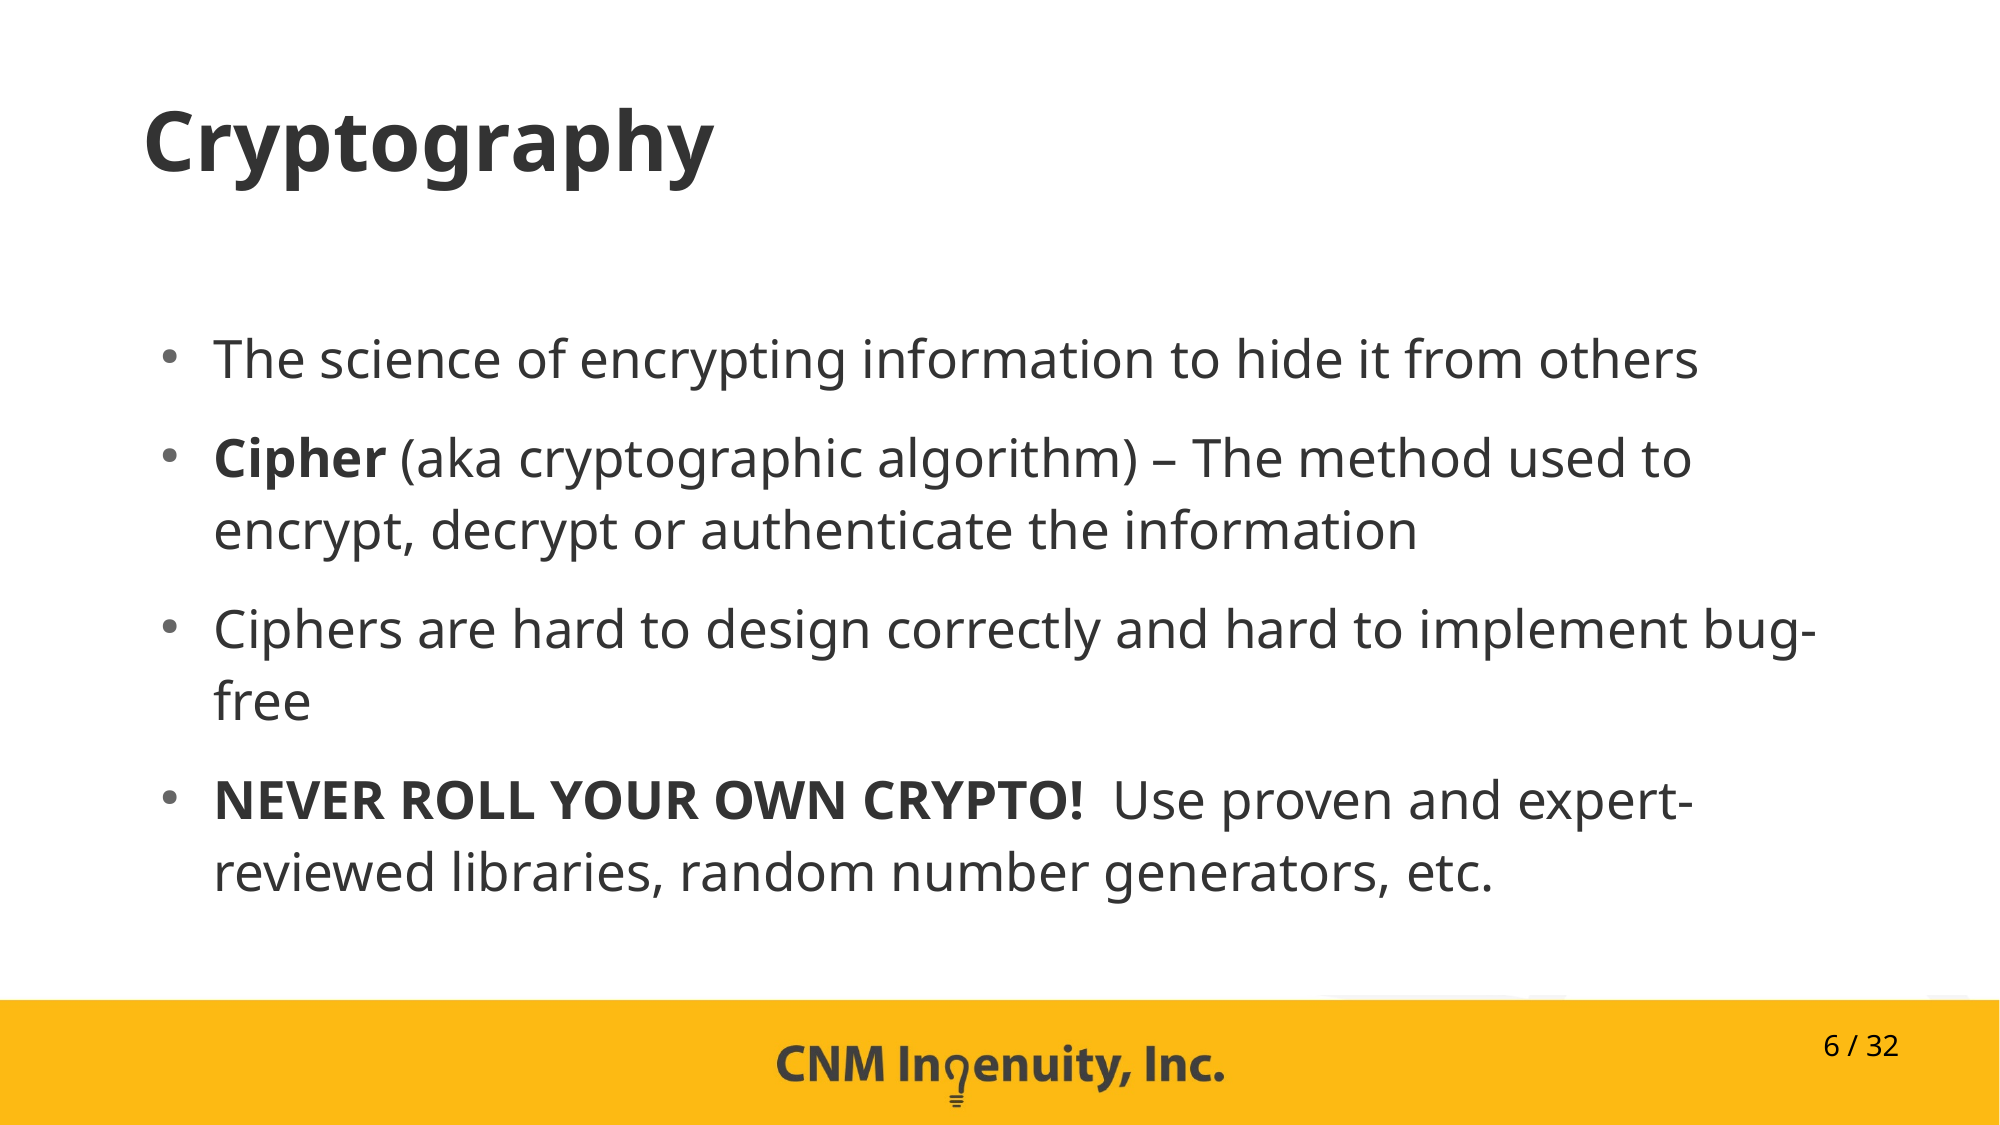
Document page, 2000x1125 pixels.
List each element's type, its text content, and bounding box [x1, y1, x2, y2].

title Cryptography [142, 41, 1900, 236]
list The science of encrypting information to hide it from others Cipher (aka cryptographic algorithm) – The method used to encrypt, decrypt or authenticate the information Ciphers are hard to design correctly and hard to implement bug-free NEVER ROLL YOUR OWN CRYPTO! Use proven and expert-reviewed libraries, random number generators, etc. [142, 321, 1857, 974]
